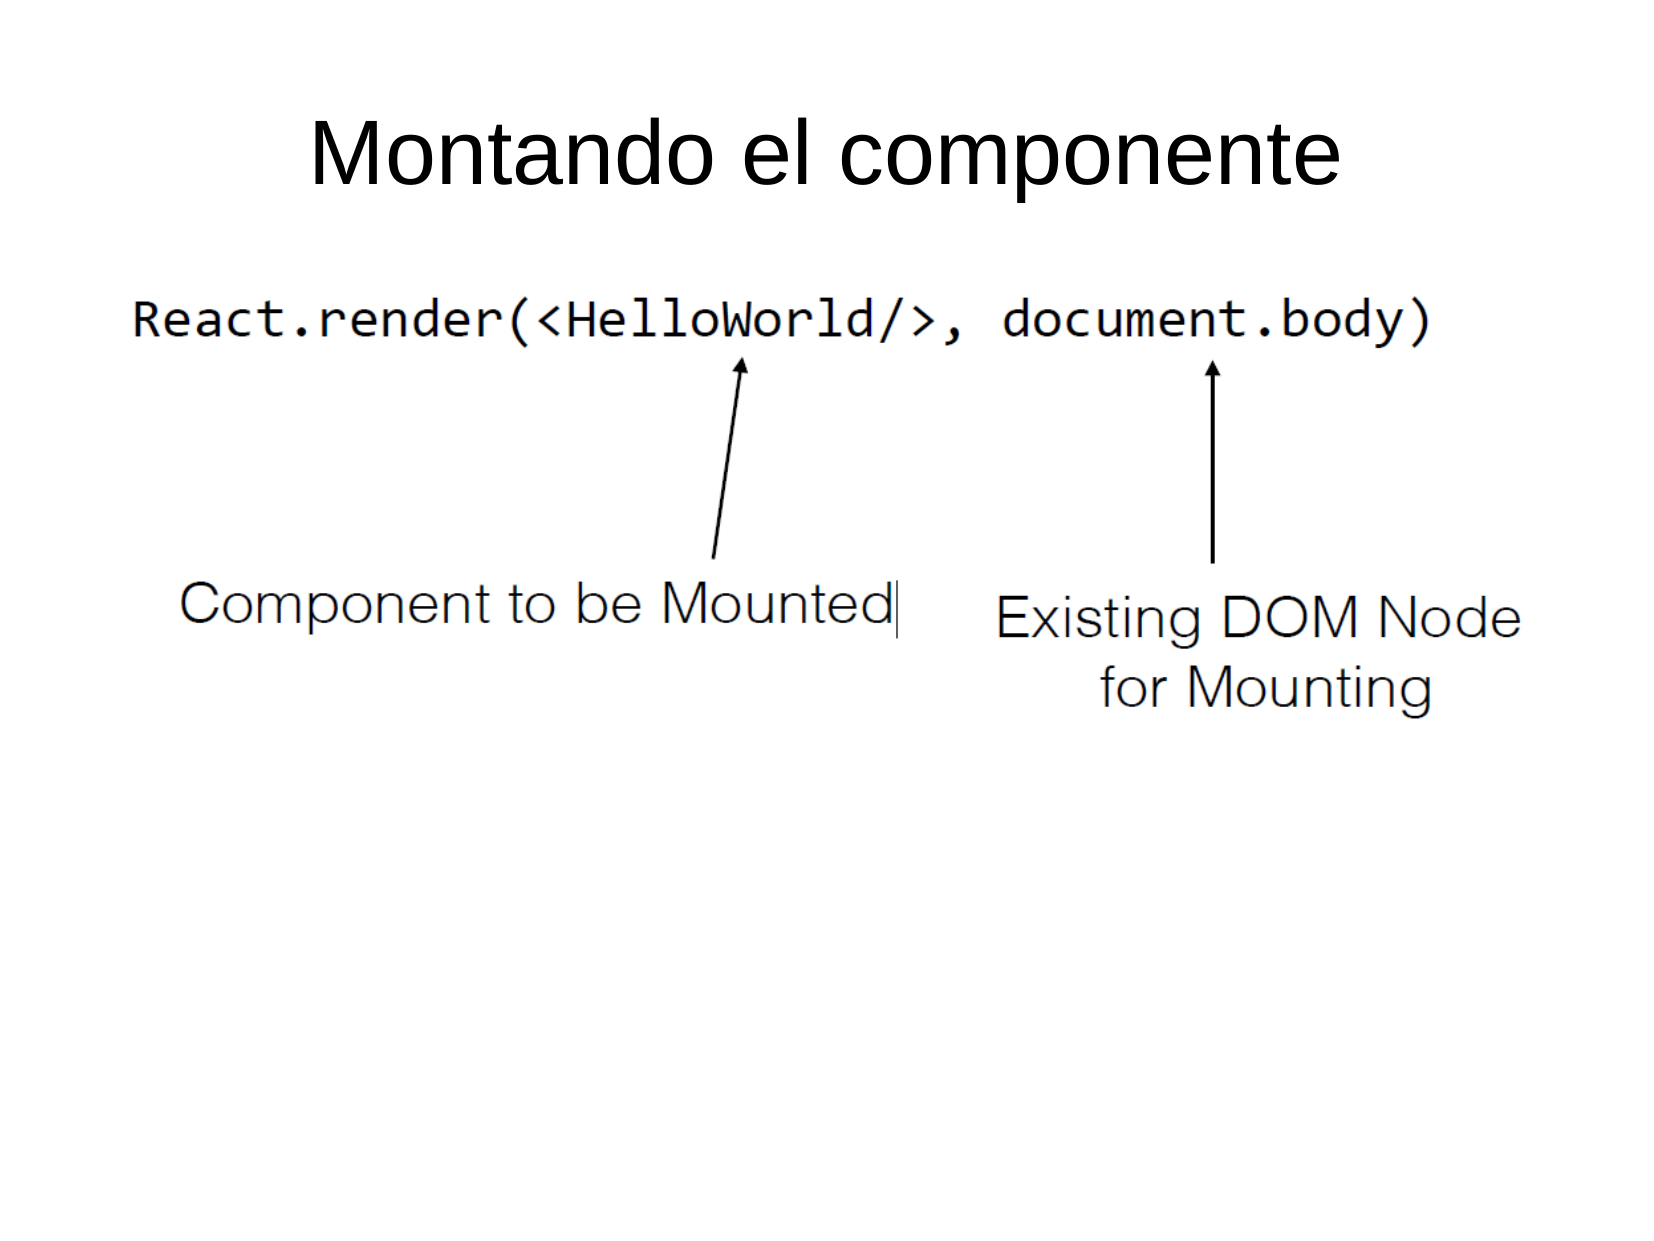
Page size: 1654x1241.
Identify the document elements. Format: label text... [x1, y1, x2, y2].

picture [119, 272, 1536, 756]
title Montando el componente [82, 49, 1571, 257]
